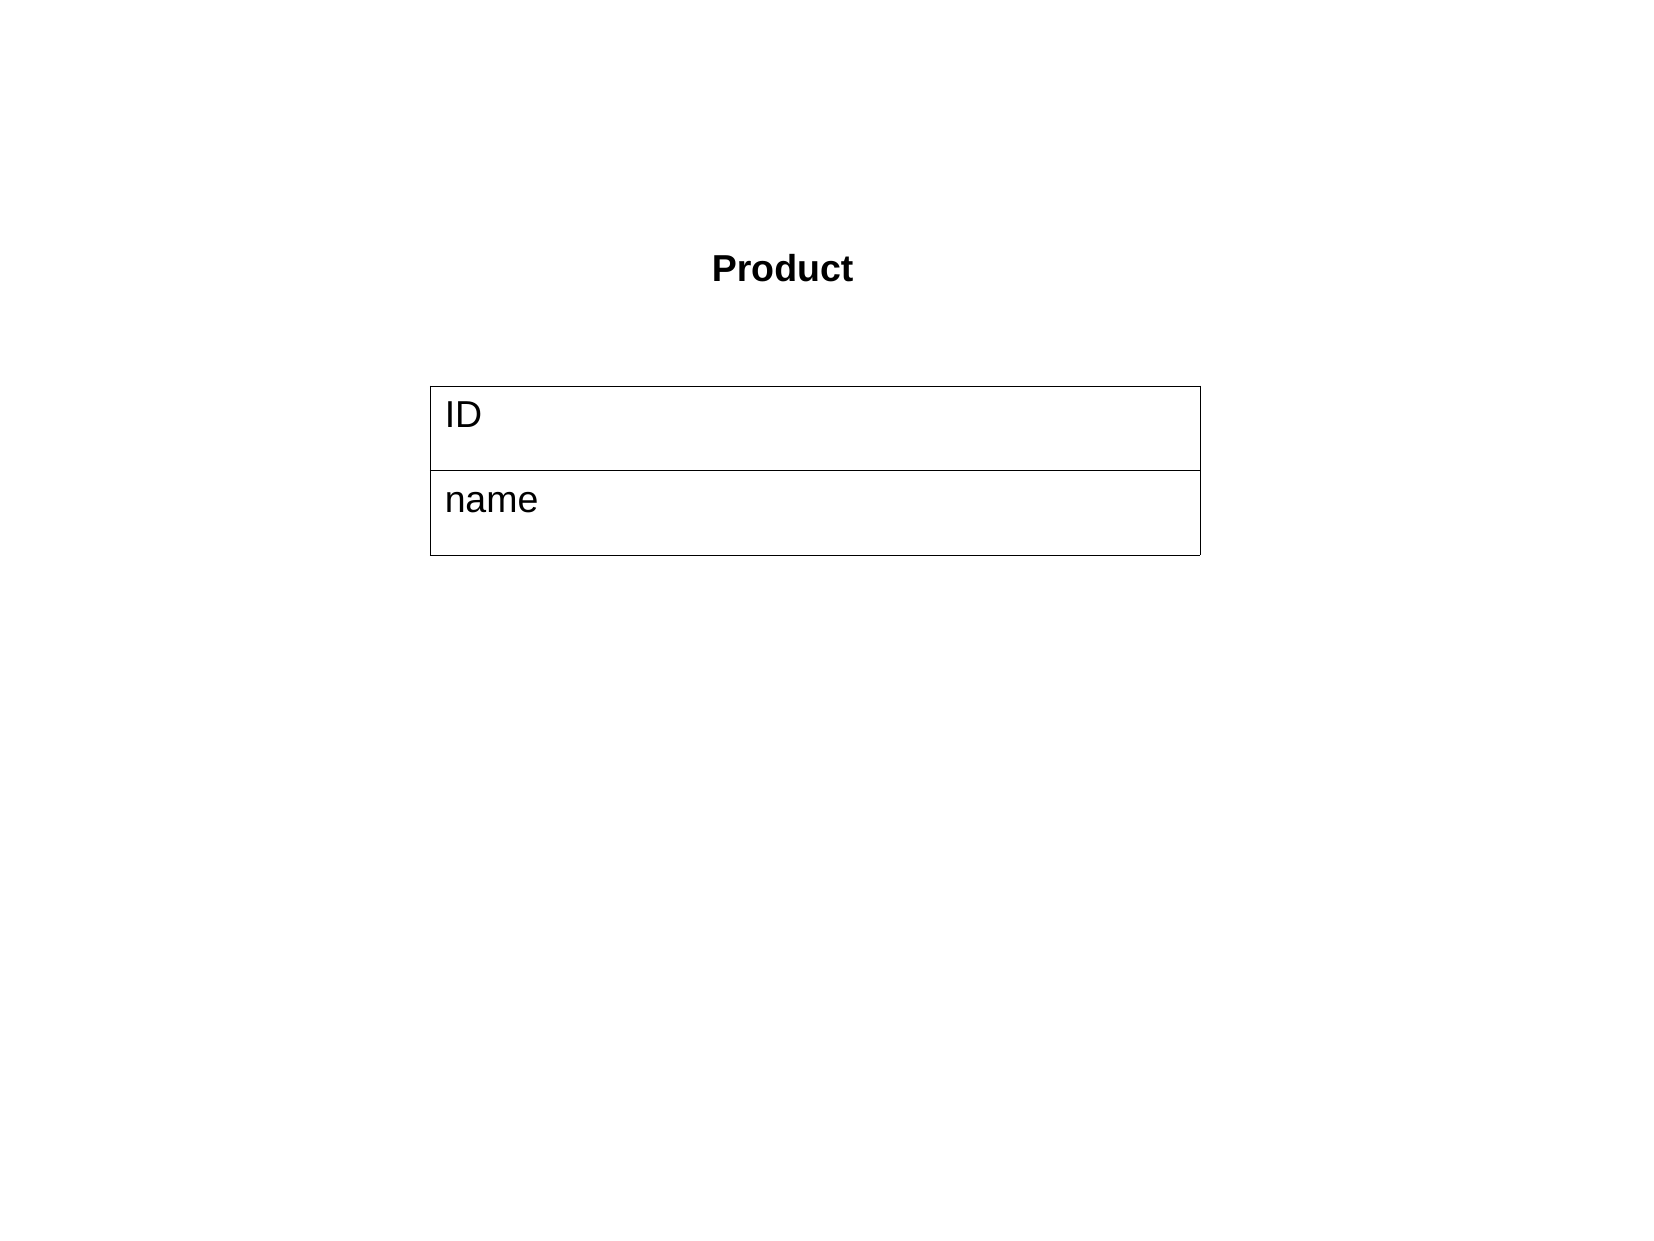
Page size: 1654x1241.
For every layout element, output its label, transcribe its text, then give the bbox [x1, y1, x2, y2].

table_header ID [431, 387, 1200, 470]
text_box Product [510, 240, 1056, 299]
table_cell name [431, 471, 1200, 555]
